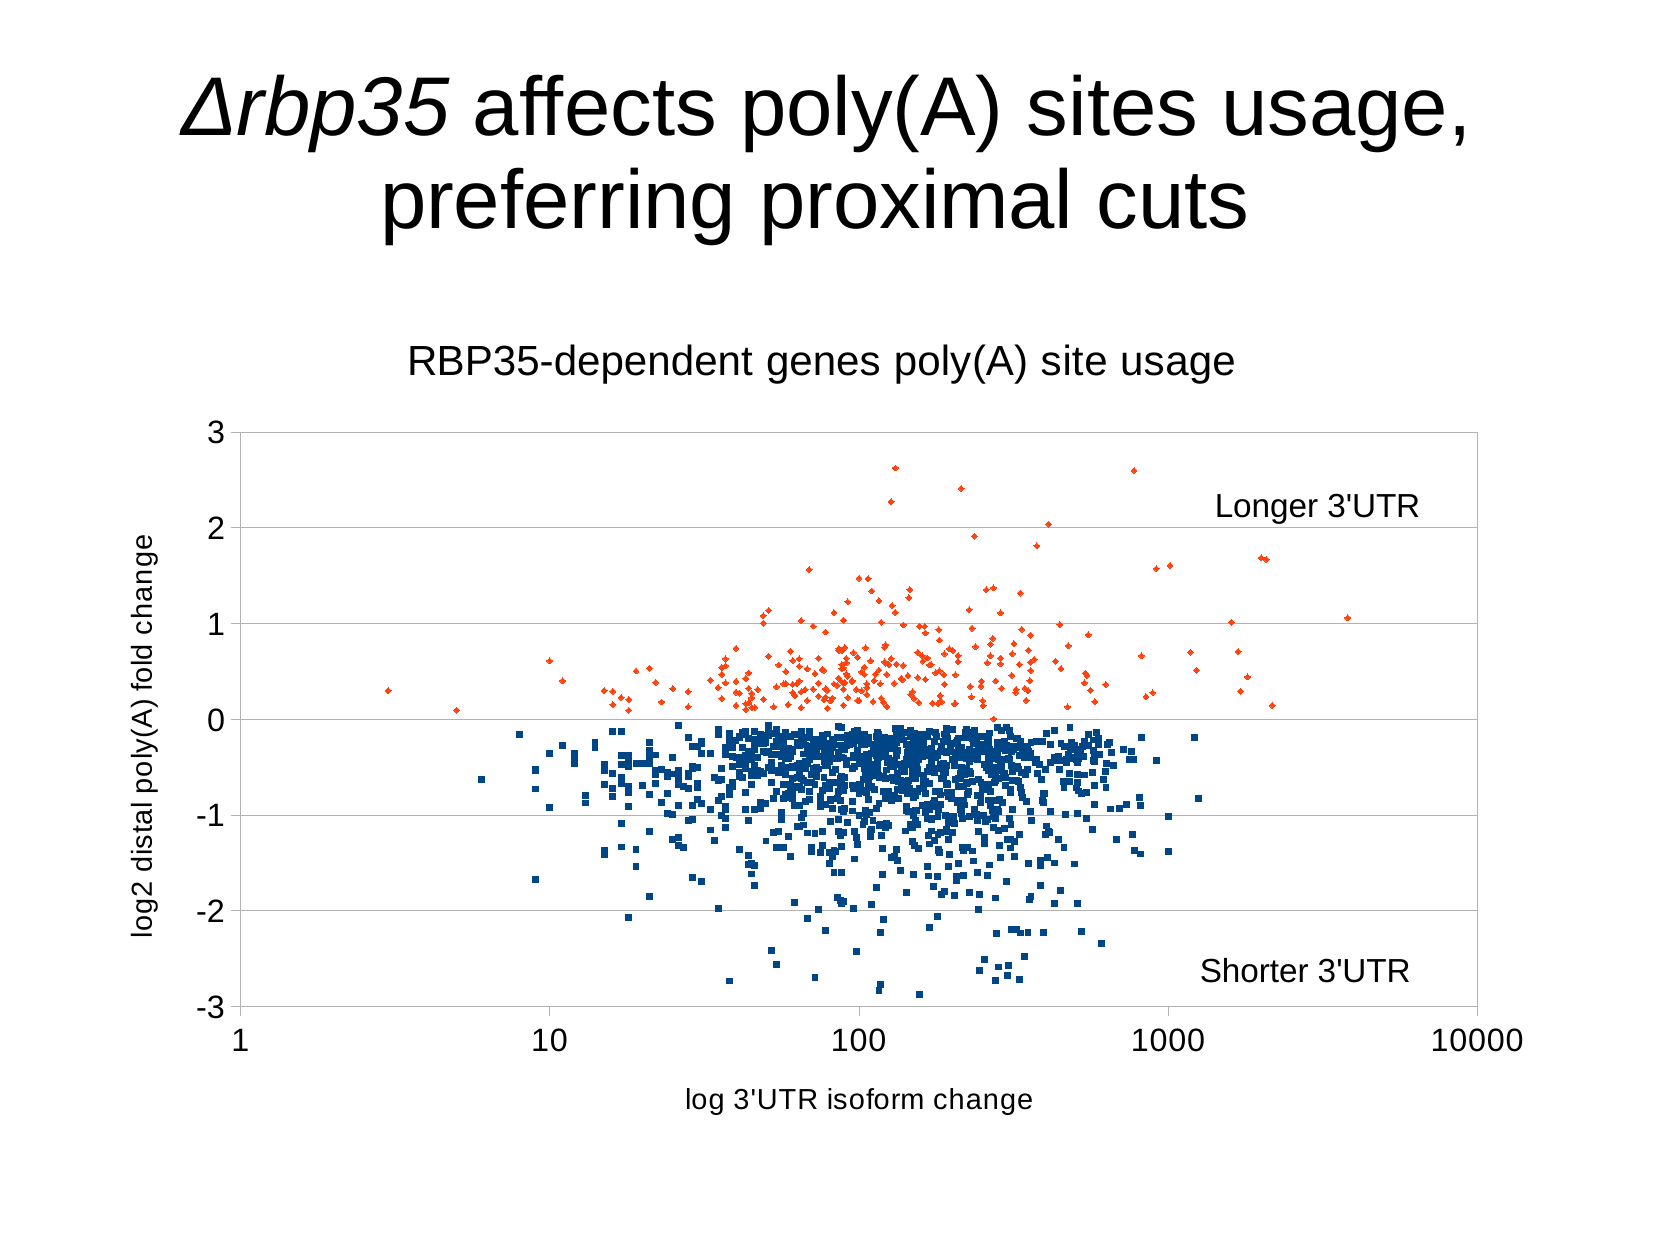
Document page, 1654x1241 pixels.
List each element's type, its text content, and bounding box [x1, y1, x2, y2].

chart [90, 300, 1554, 1150]
text_box Longer 3'UTR [1200, 480, 1449, 537]
title Δrbp35 affects poly(A) sites usage, preferring proximal cuts [82, 49, 1571, 257]
text_box Shorter 3'UTR [1185, 945, 1445, 1002]
